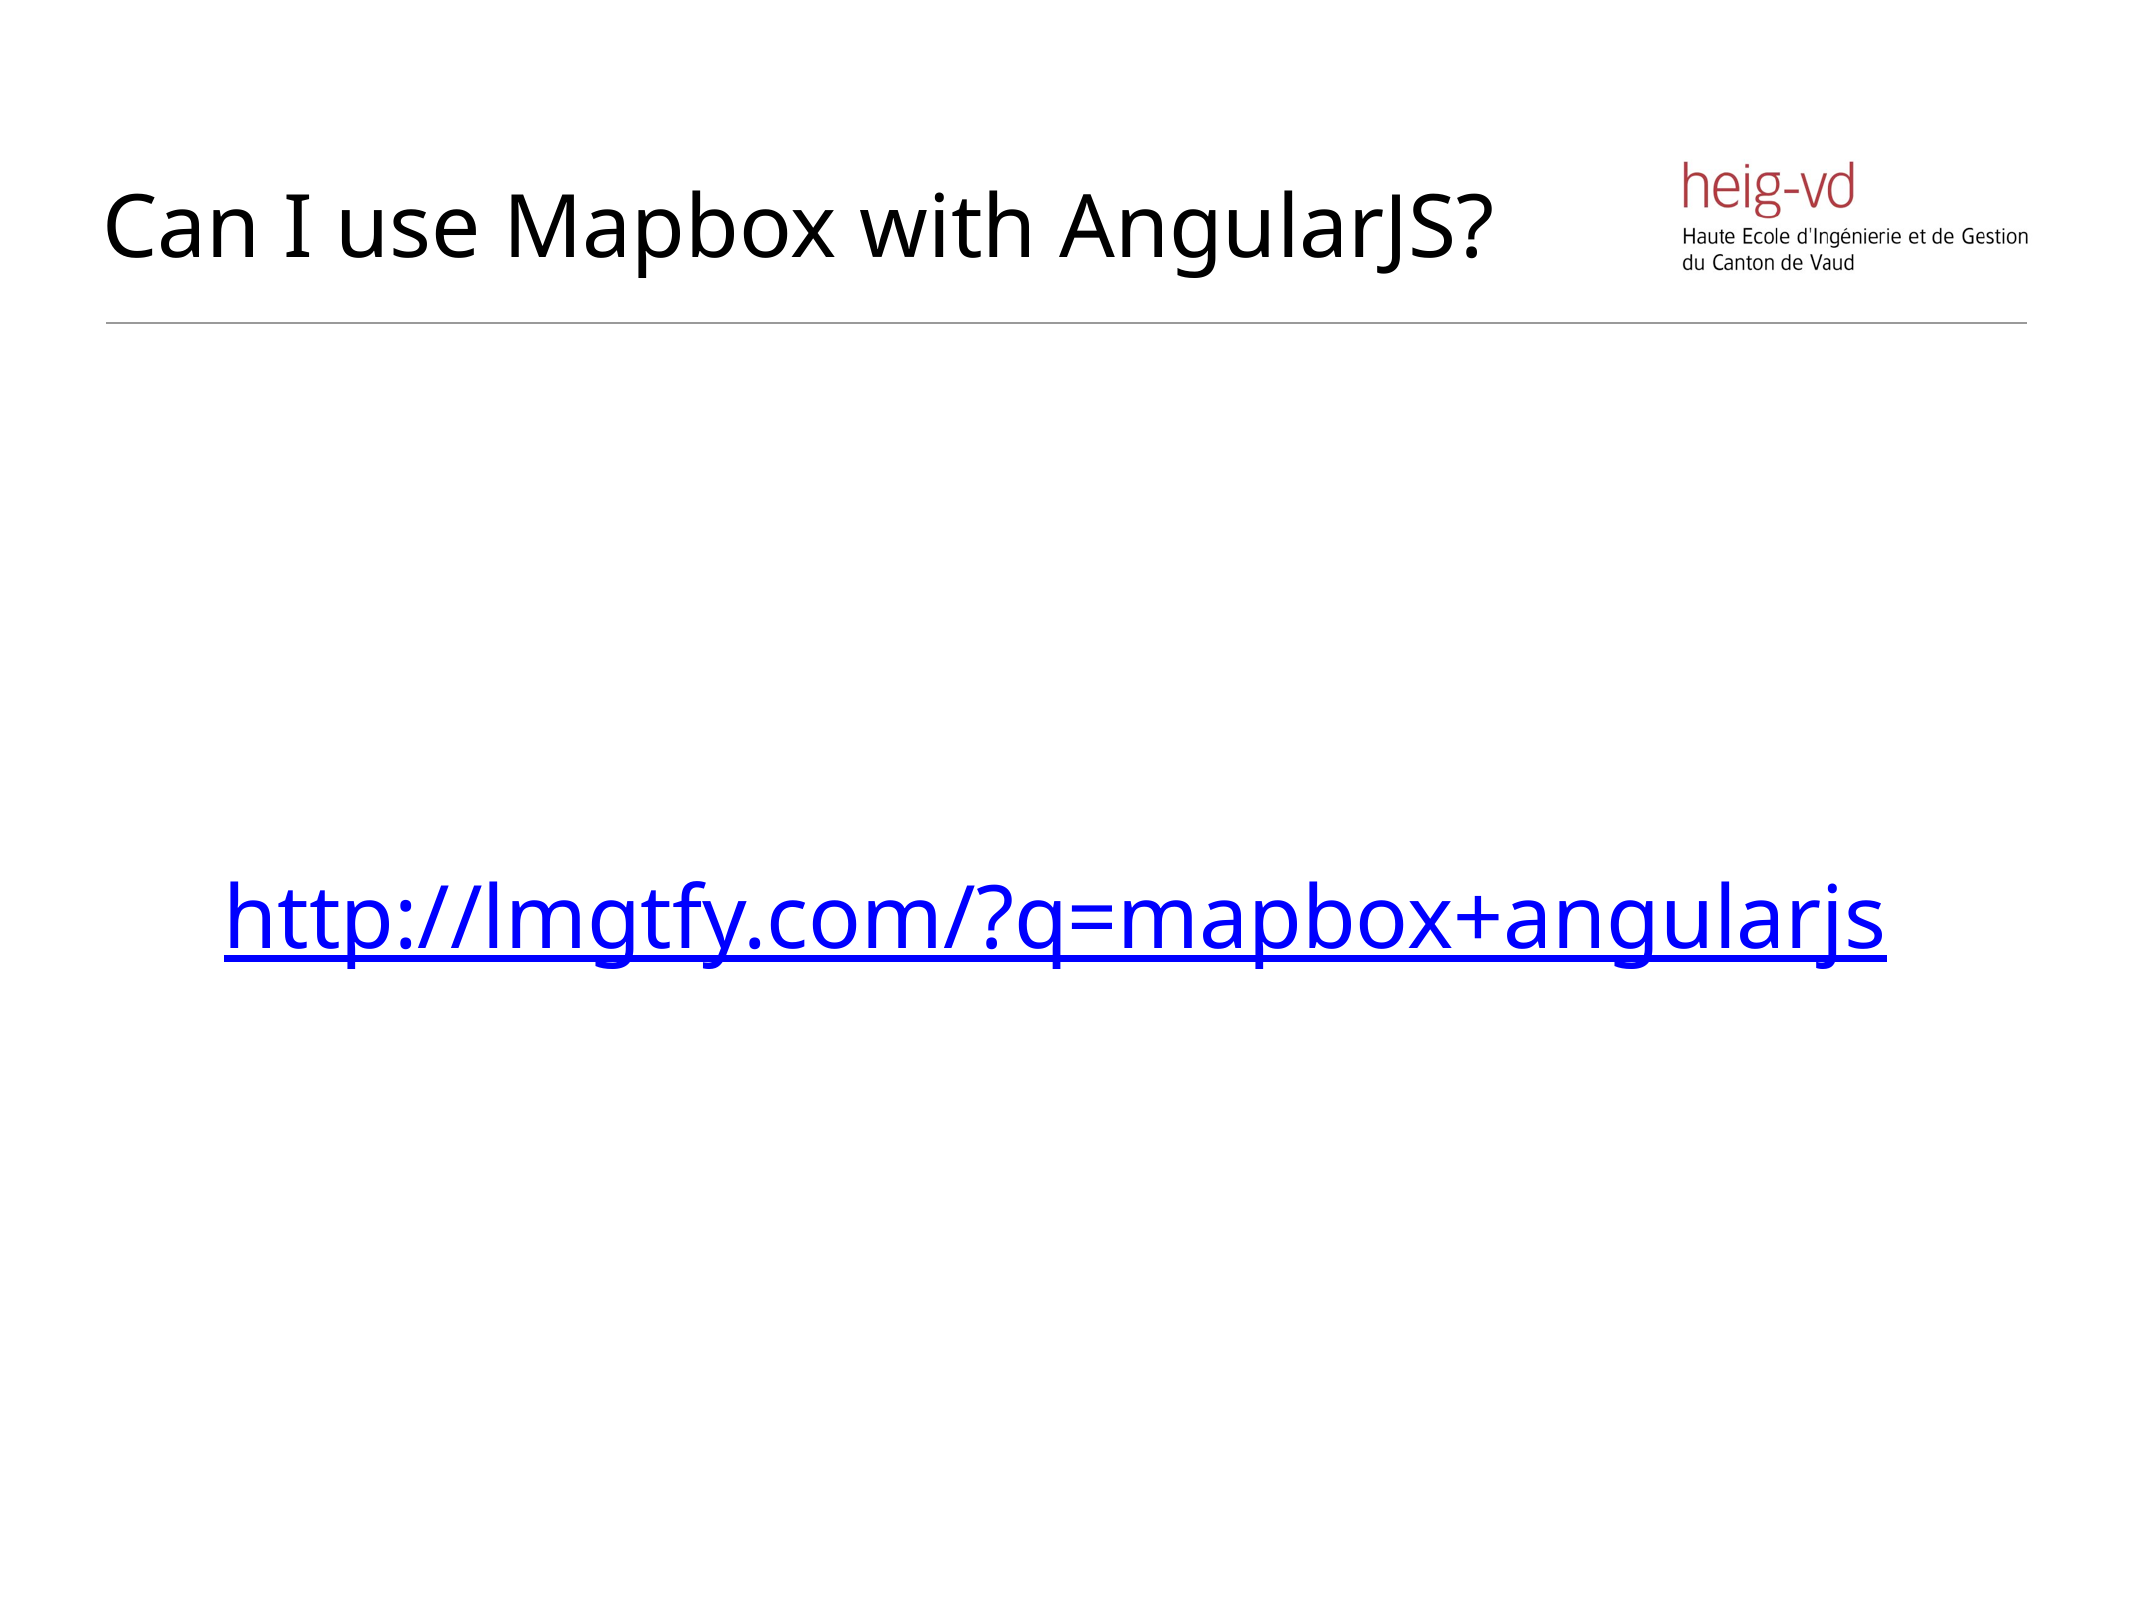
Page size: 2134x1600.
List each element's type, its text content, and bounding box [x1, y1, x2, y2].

title Can I use Mapbox with AngularJS? [93, 54, 2040, 284]
text_box http://lmgtfy.com/?q=mapbox+angularjs [215, 852, 1918, 989]
